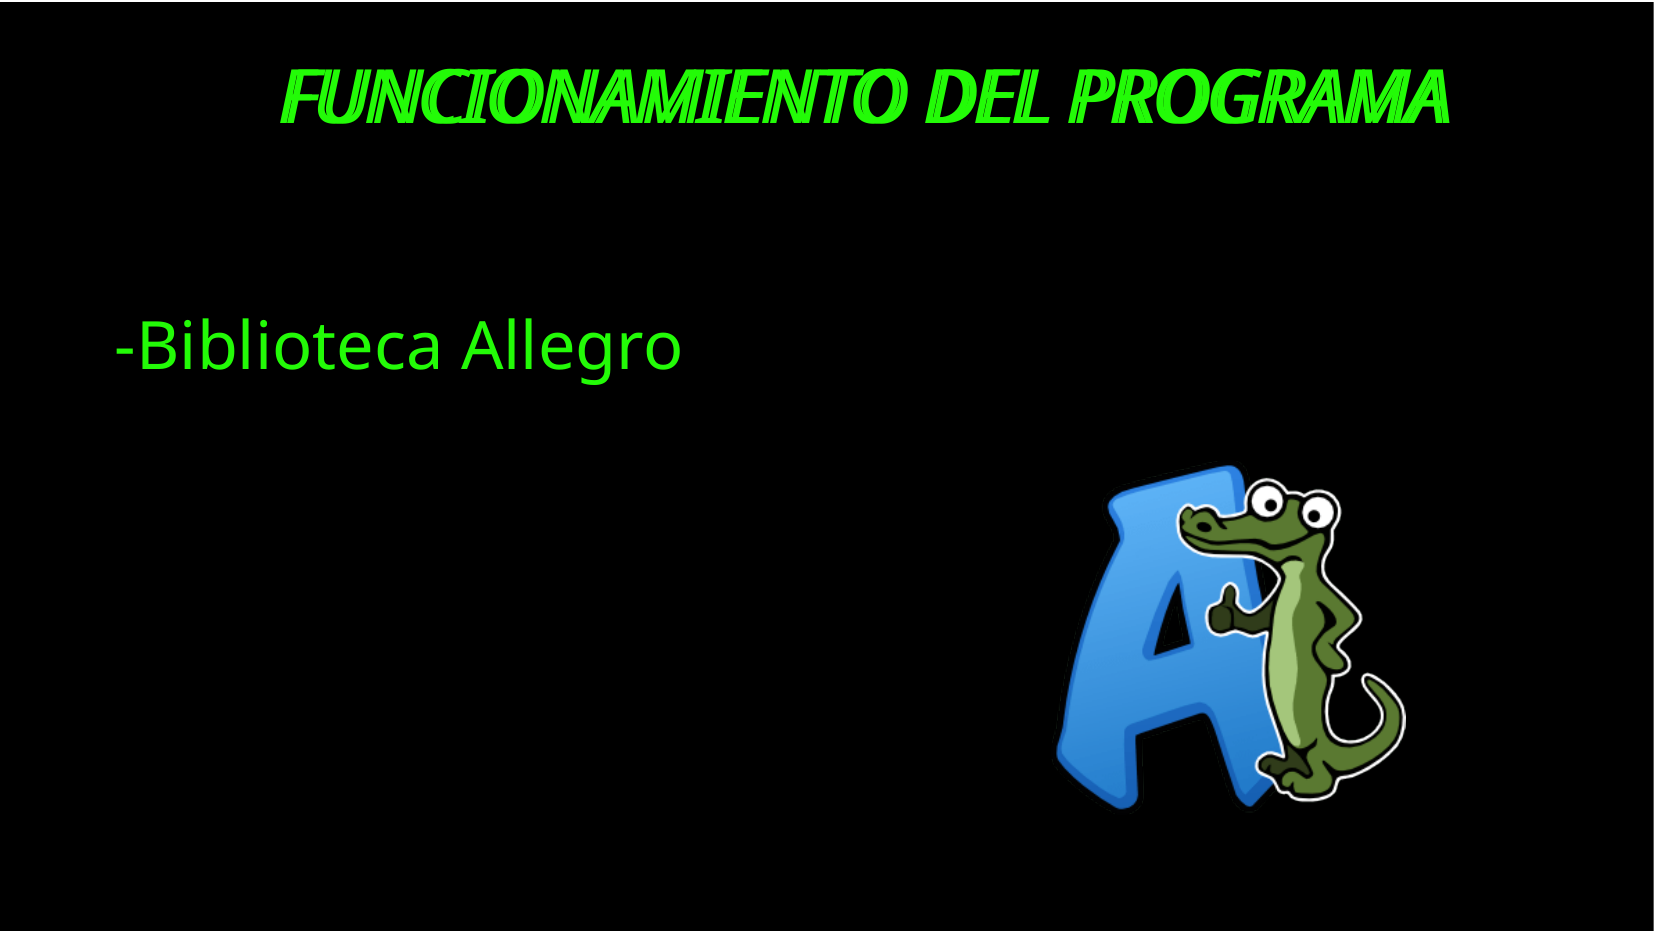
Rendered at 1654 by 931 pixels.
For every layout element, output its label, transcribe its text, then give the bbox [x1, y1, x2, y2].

picture [0, 2, 1654, 931]
text_box FUNCIONAMIENTO DEL PROGRAMA [361, 35, 1378, 212]
text_box FUNCIONAMIENTO DEL PROGRAMA [354, 115, 361, 212]
text_box -Biblioteca Allegro [47, 291, 851, 378]
